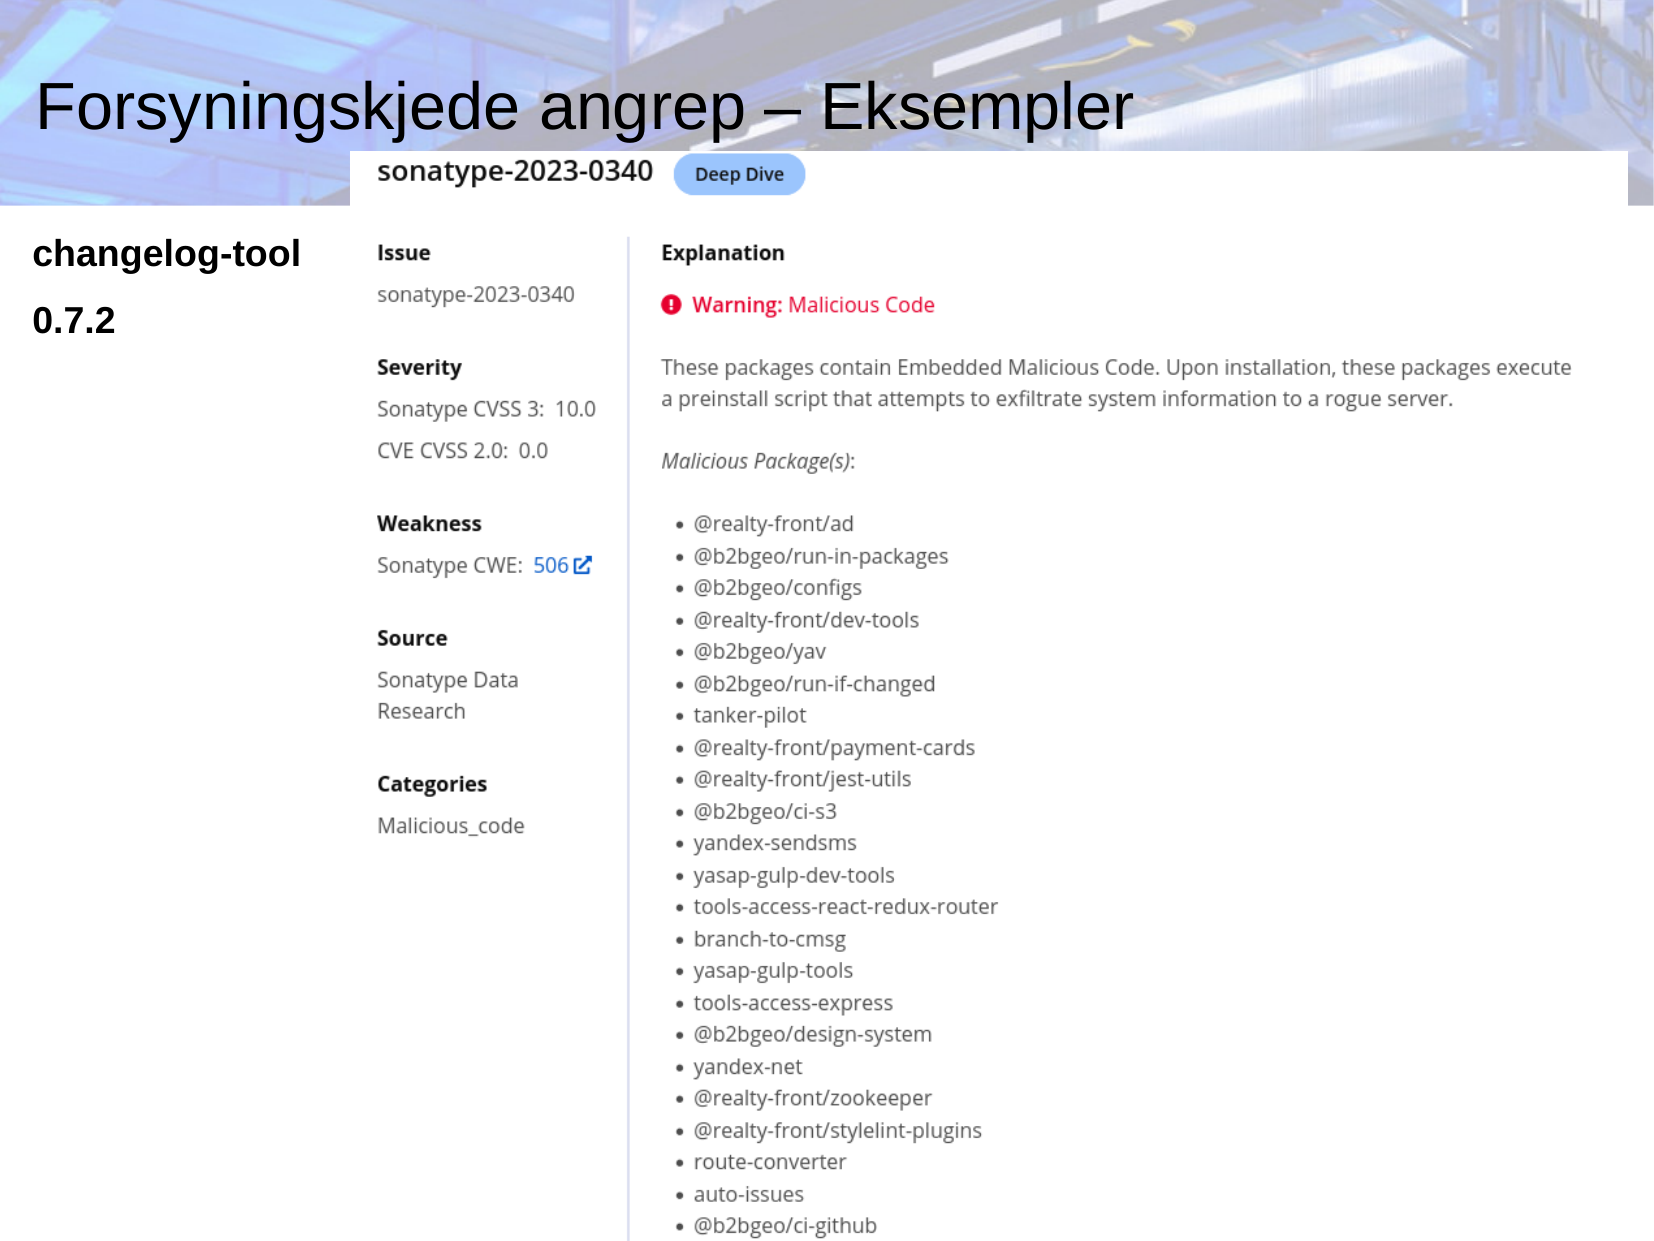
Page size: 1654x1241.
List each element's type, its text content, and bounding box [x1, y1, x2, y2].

picture [0, 0, 1654, 1241]
text_box changelog-tool 0.7.2 [17, 225, 350, 464]
title Forsyningskjede angrep – Eksempler [11, 2, 1501, 211]
